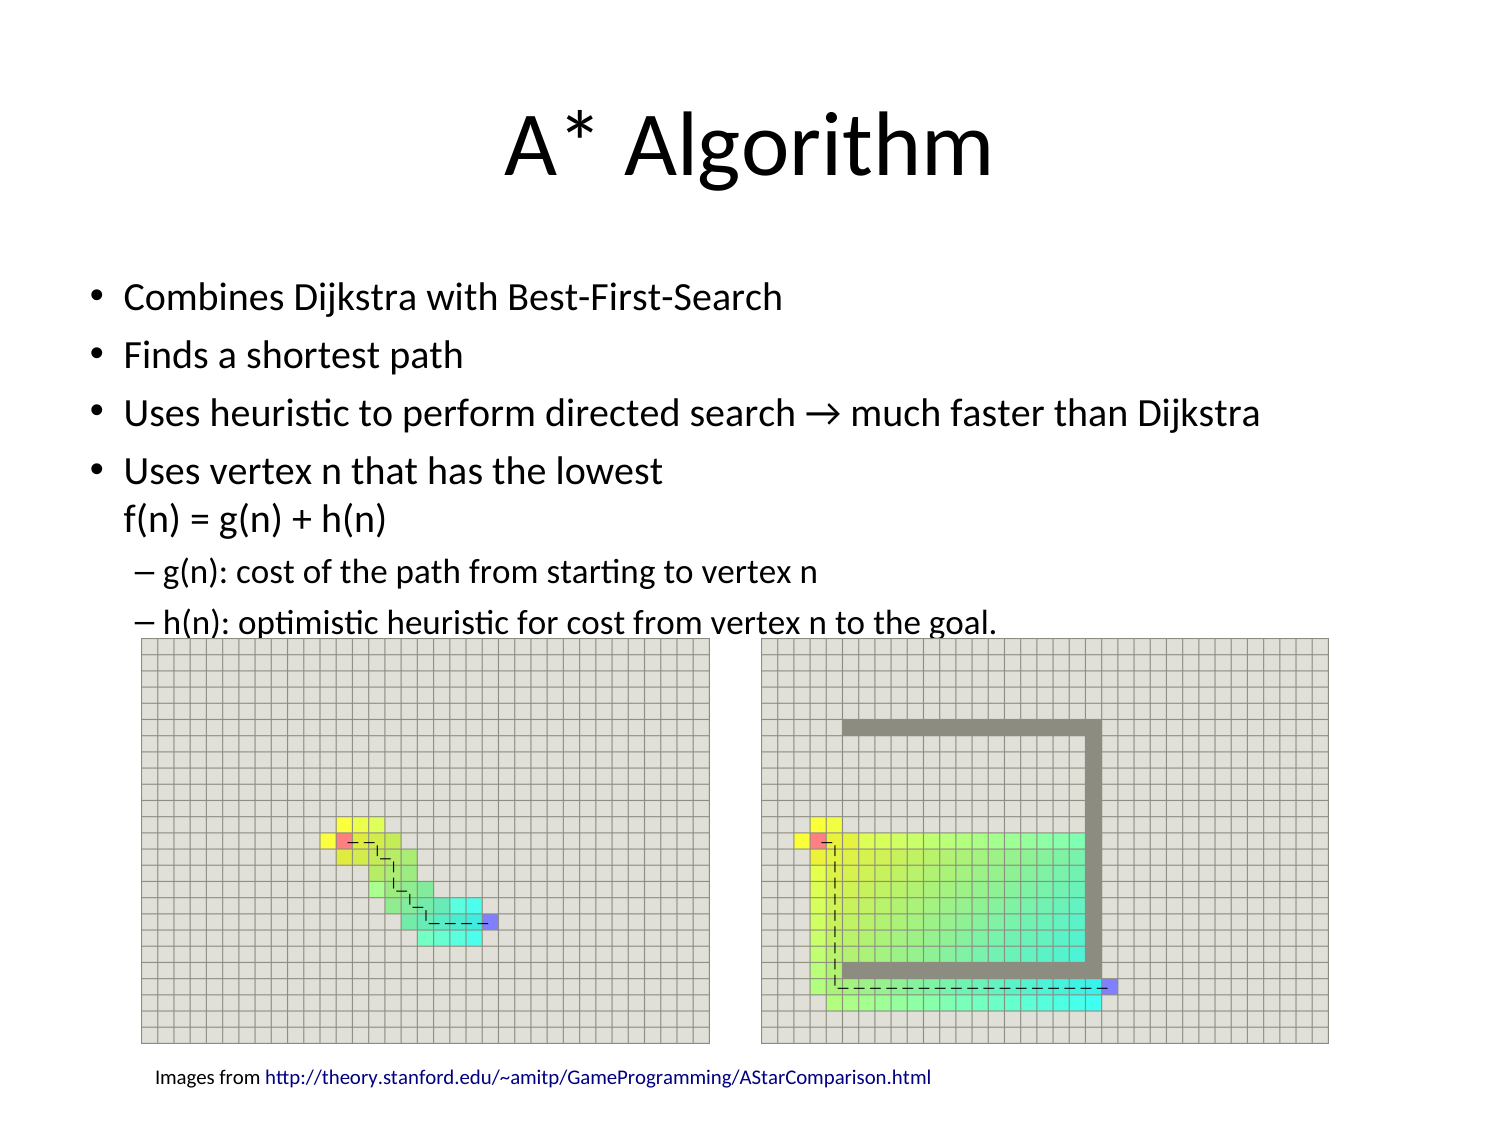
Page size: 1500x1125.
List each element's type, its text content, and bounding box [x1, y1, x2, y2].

title A* Algorithm [75, 13, 1426, 262]
picture [761, 638, 1329, 1045]
text_box Images from http://theory.stanford.edu/~amitp/GameProgramming/AStarComparison.html [140, 1056, 1474, 1097]
list Combines Dijkstra with Best-First-Search Finds a shortest path Uses heuristic to perform directed search → much faster than Dijkstra Uses vertex n that has the lowest f(n) = g(n) + h(n) g(n): cost of the path from starting to vertex n h(n): optimistic heuristic for cost from vertex n to the goal. [75, 262, 1426, 653]
picture [141, 638, 710, 1045]
